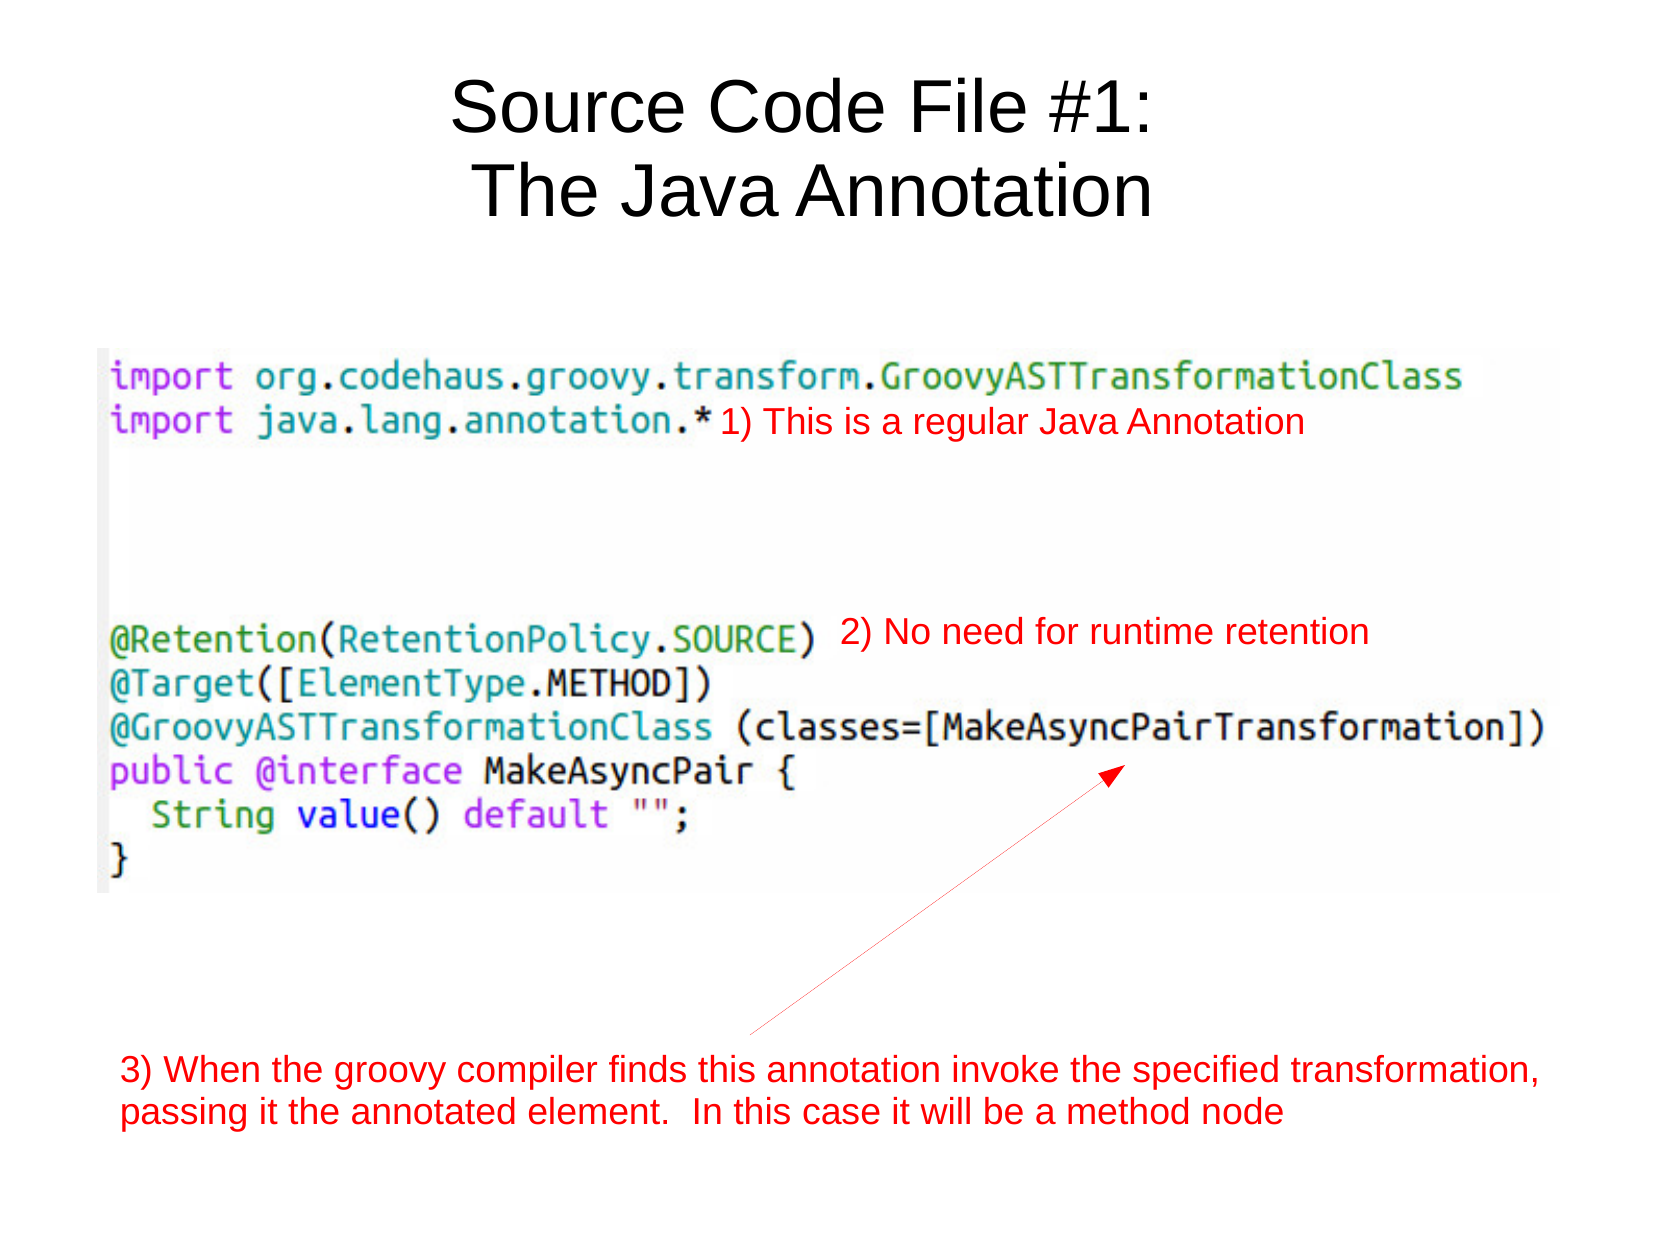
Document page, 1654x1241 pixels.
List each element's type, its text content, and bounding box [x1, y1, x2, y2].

text_box 1) This is a regular Java Annotation [705, 393, 1351, 451]
text_box 2) No need for runtime retention [825, 603, 1486, 661]
text_box 3) When the groovy compiler finds this annotation invoke the specified transformation, passing it the annotated element. In this case it will be a method node [105, 1041, 1576, 1141]
picture [97, 348, 1560, 893]
text_box Source Code File #1: The Java Annotation [435, 57, 1216, 241]
